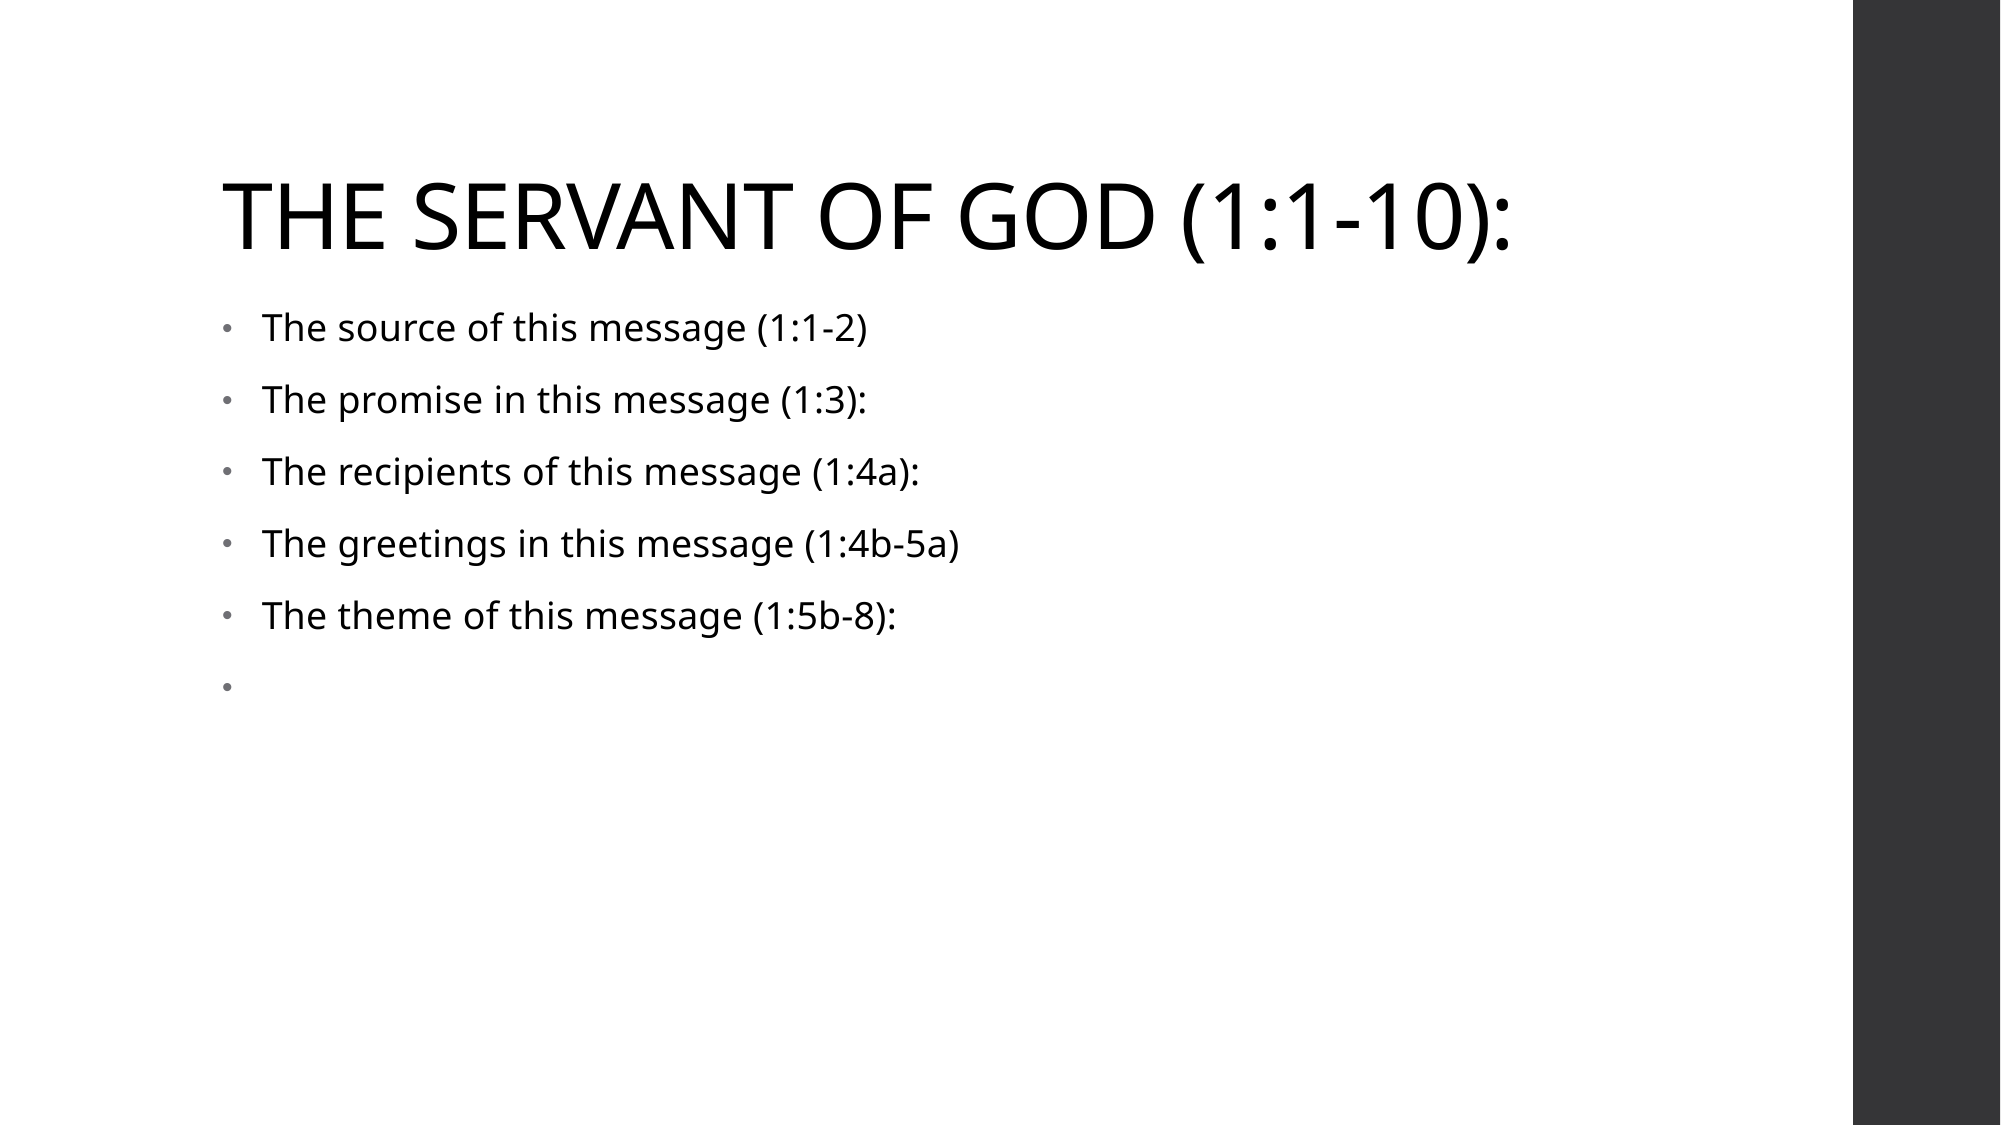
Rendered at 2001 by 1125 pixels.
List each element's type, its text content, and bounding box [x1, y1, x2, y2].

title THE SERVANT OF GOD (1:1-10): [206, 60, 1797, 278]
list The source of this message (1:1-2) The promise in this message (1:3): The recipients of this message (1:4a): The greetings in this message (1:4b-5a) The theme of this message (1:5b-8): [206, 299, 1617, 1014]
